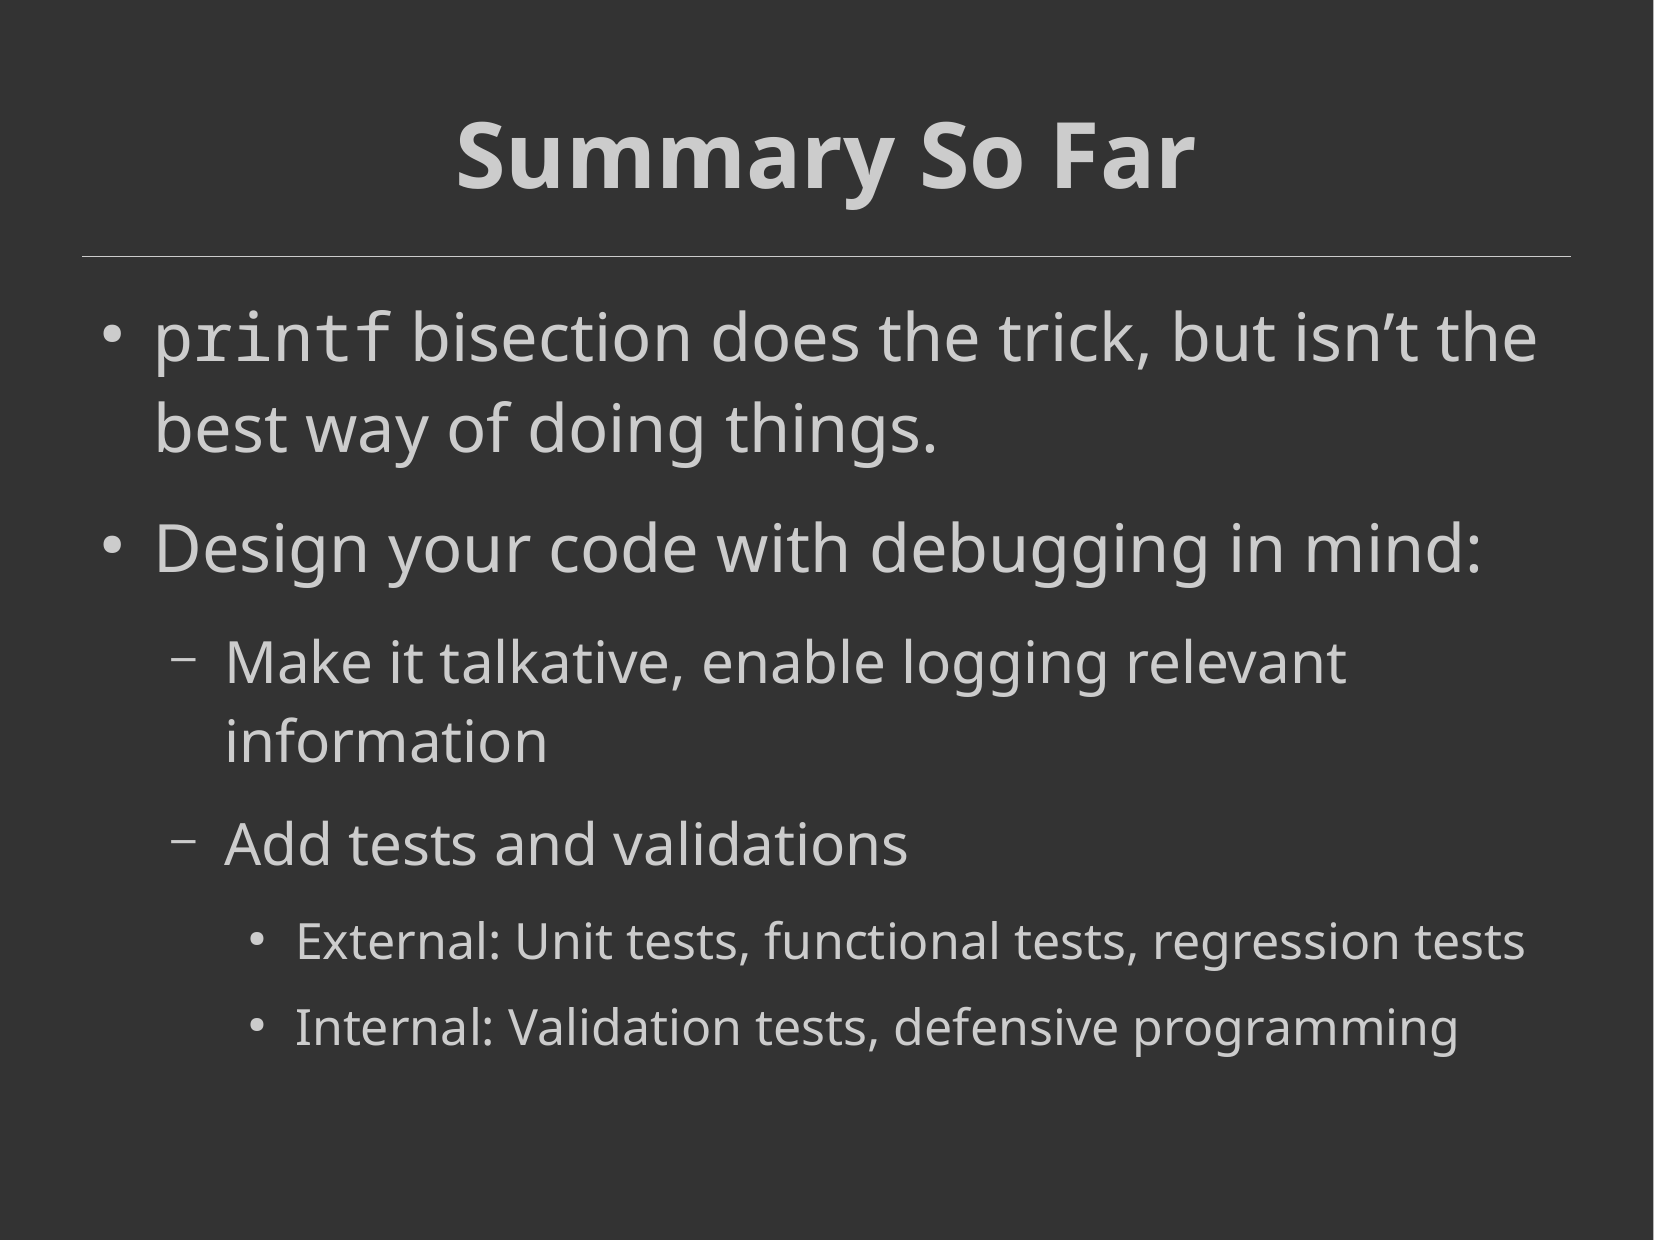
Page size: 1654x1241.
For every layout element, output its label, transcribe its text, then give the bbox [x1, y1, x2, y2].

list printf bisection does the trick, but isn’t the best way of doing things. Design your code with debugging in mind: Make it talkative, enable logging relevant information Add tests and validations External: Unit tests, functional tests, regression tests Internal: Validation tests, defensive programming [82, 290, 1571, 1123]
title Summary So Far [82, 49, 1571, 257]
